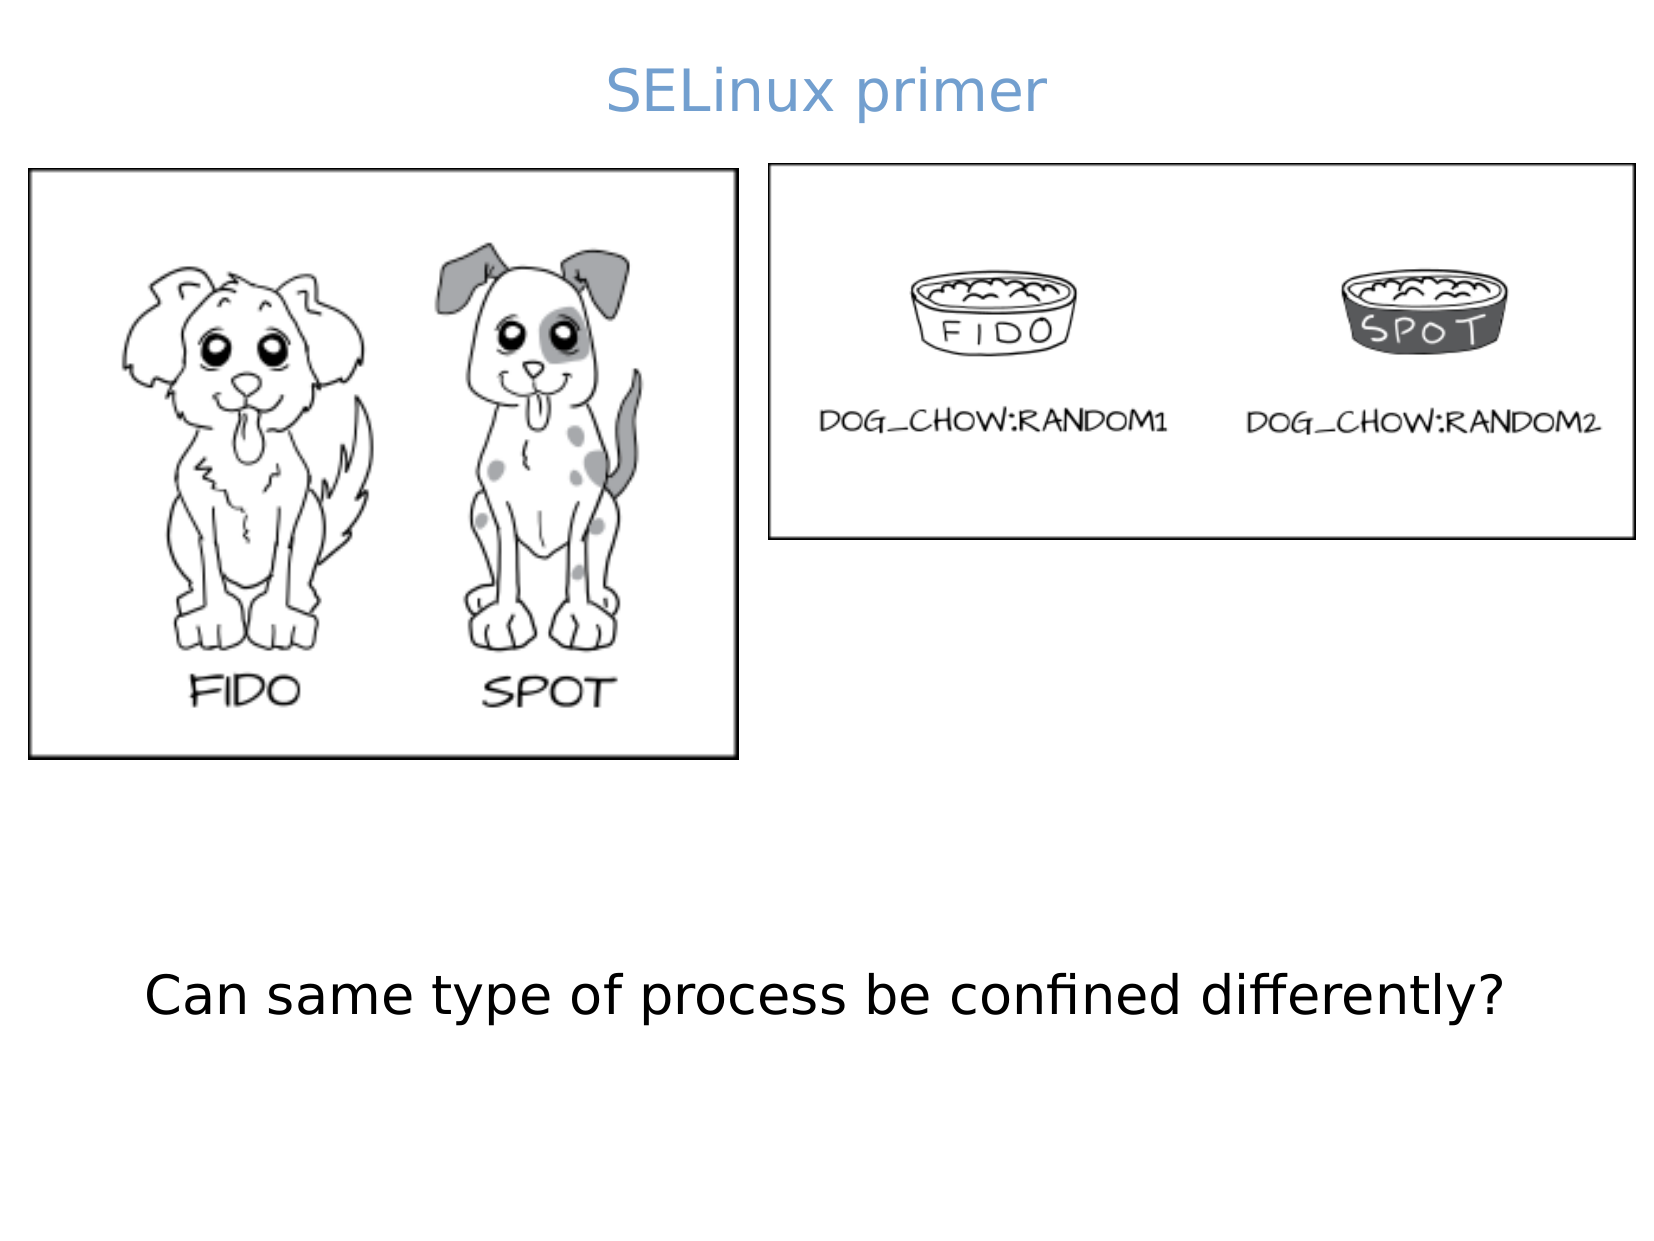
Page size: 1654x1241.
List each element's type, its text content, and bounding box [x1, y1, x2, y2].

text_box Can same type of process be confined differently? [129, 957, 1525, 1036]
picture [28, 168, 739, 760]
picture [768, 163, 1636, 541]
text_box SELinux primer [590, 50, 1064, 133]
